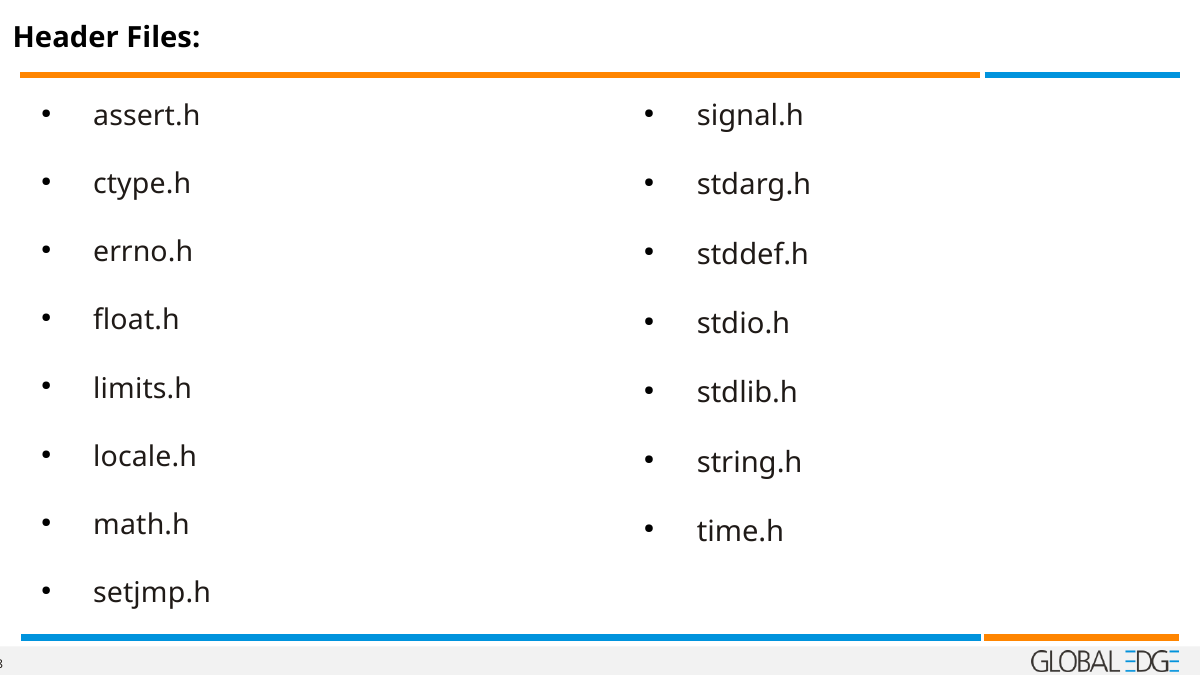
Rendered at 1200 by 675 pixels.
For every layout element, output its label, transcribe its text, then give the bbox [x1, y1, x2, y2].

list assert.h ctype.h errno.h float.h limits.h locale.h math.h setjmp.h [23, 94, 367, 615]
picture [1031, 650, 1179, 672]
title Header Files: [12, 9, 1088, 63]
list signal.h stdarg.h stddef.h stdio.h stdlib.h string.h time.h [625, 94, 969, 615]
